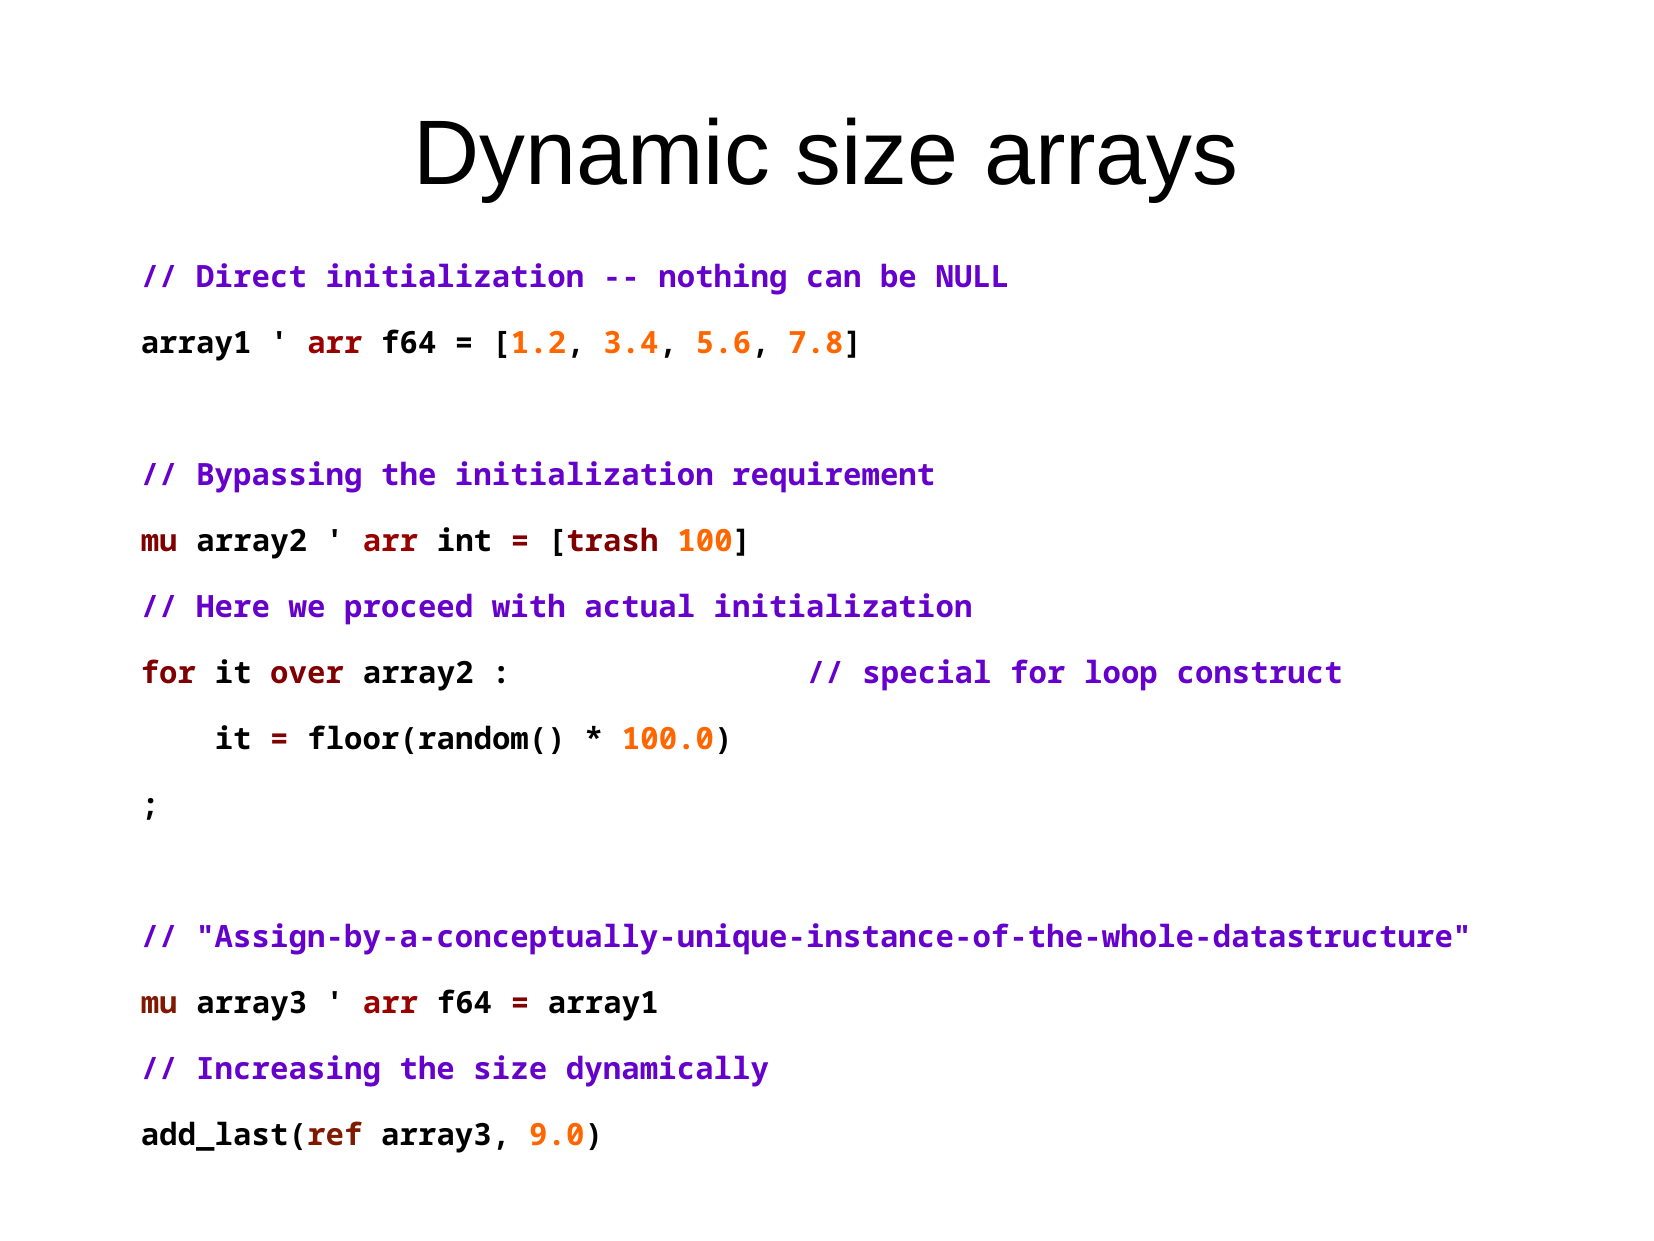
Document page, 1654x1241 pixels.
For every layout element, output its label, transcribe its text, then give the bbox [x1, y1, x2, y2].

list // Direct initialization -- nothing can be NULL array1 ' arr f64 = [1.2, 3.4, 5.6, 7.8] // Bypassing the initialization requirement mu array2 ' arr int = [trash 100] // Here we proceed with actual initialization for it over array2 : // special for loop construct it = floor(random() * 100.0) ; // "Assign-by-a-conceptually-unique-instance-of-the-whole-datastructure" mu array3 ' arr f64 = array1 // Increasing the size dynamically add_last(ref array3, 9.0) [82, 254, 1571, 1158]
title Dynamic size arrays [82, 49, 1571, 254]
